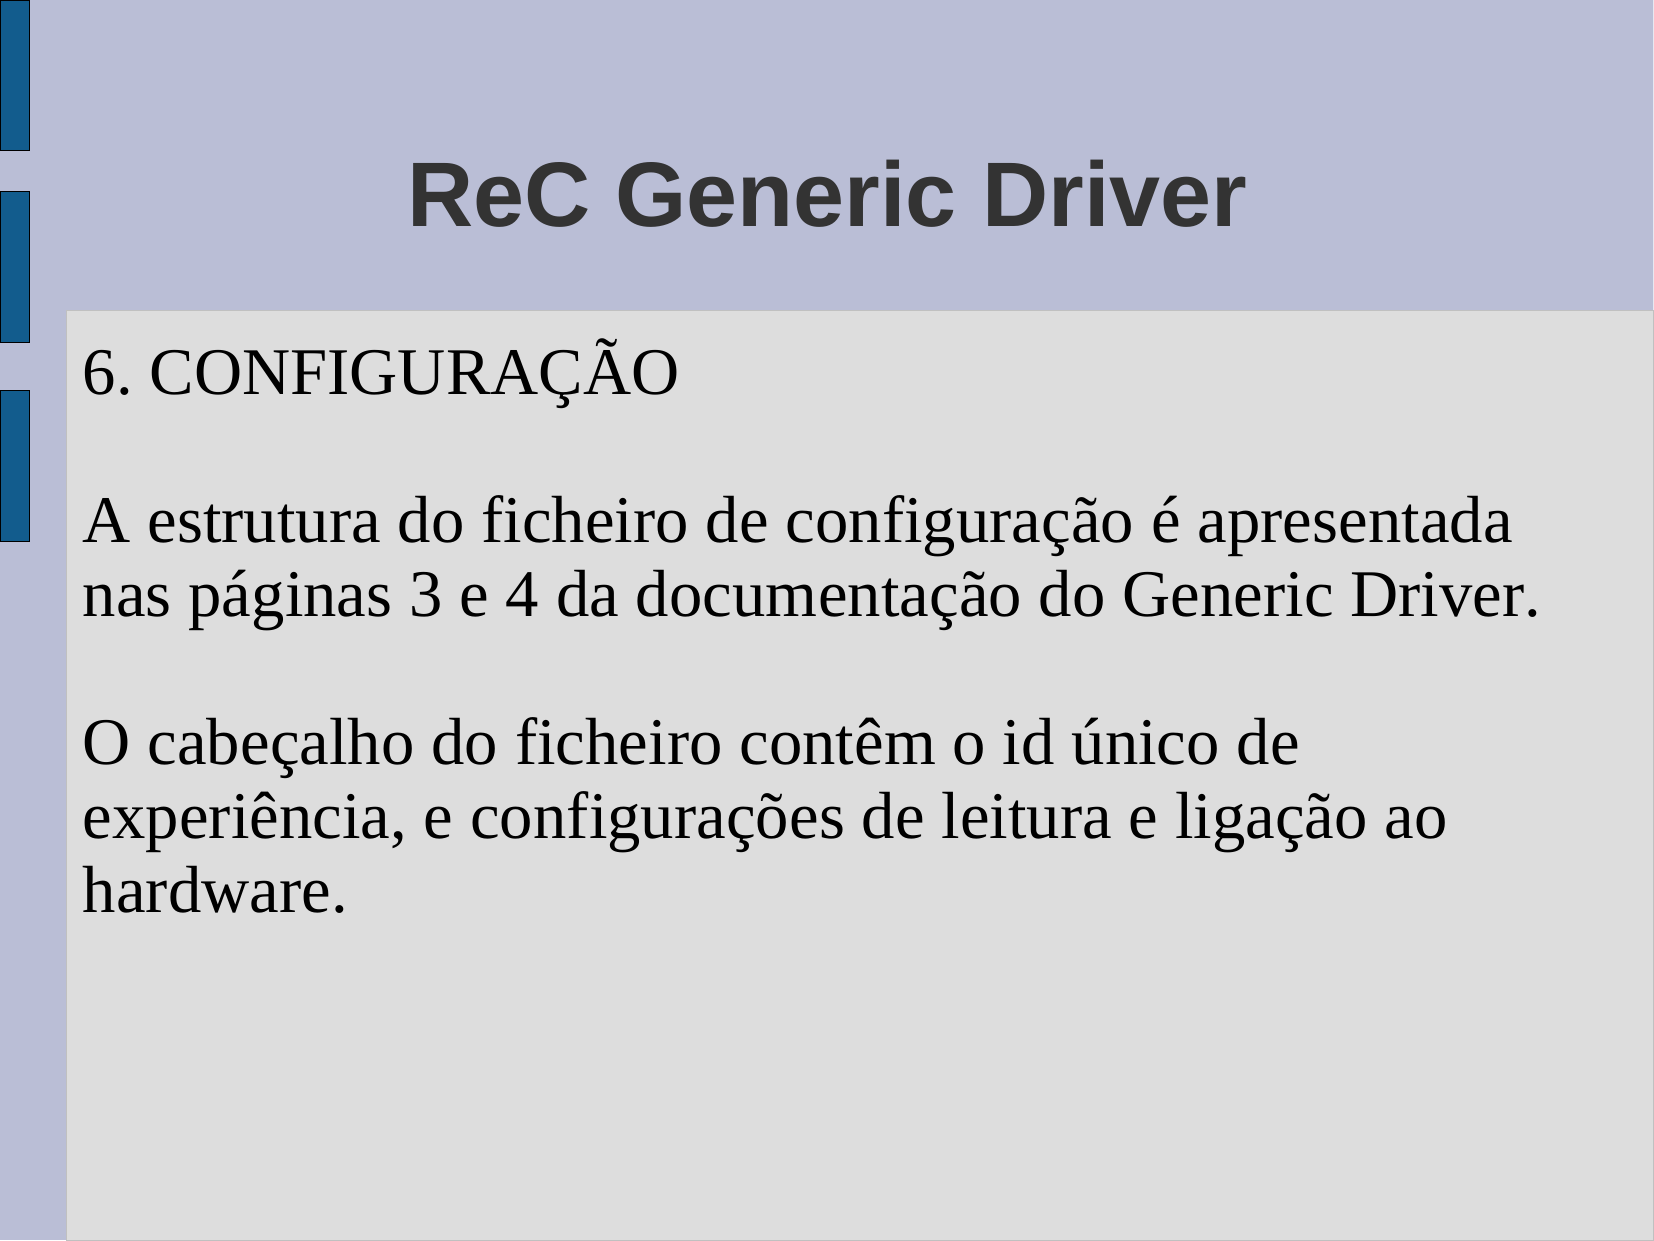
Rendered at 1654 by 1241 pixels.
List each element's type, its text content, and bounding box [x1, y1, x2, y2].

title ReC Generic Driver [121, 91, 1534, 299]
subtitle 6. CONFIGURAÇÃO A estrutura do ficheiro de configuração é apresentada nas páginas 3 e 4 da documentação do Generic Driver. O cabeçalho do ficheiro contêm o id único de experiência, e configurações de leitura e ligação ao hardware. [82, 303, 1571, 1107]
